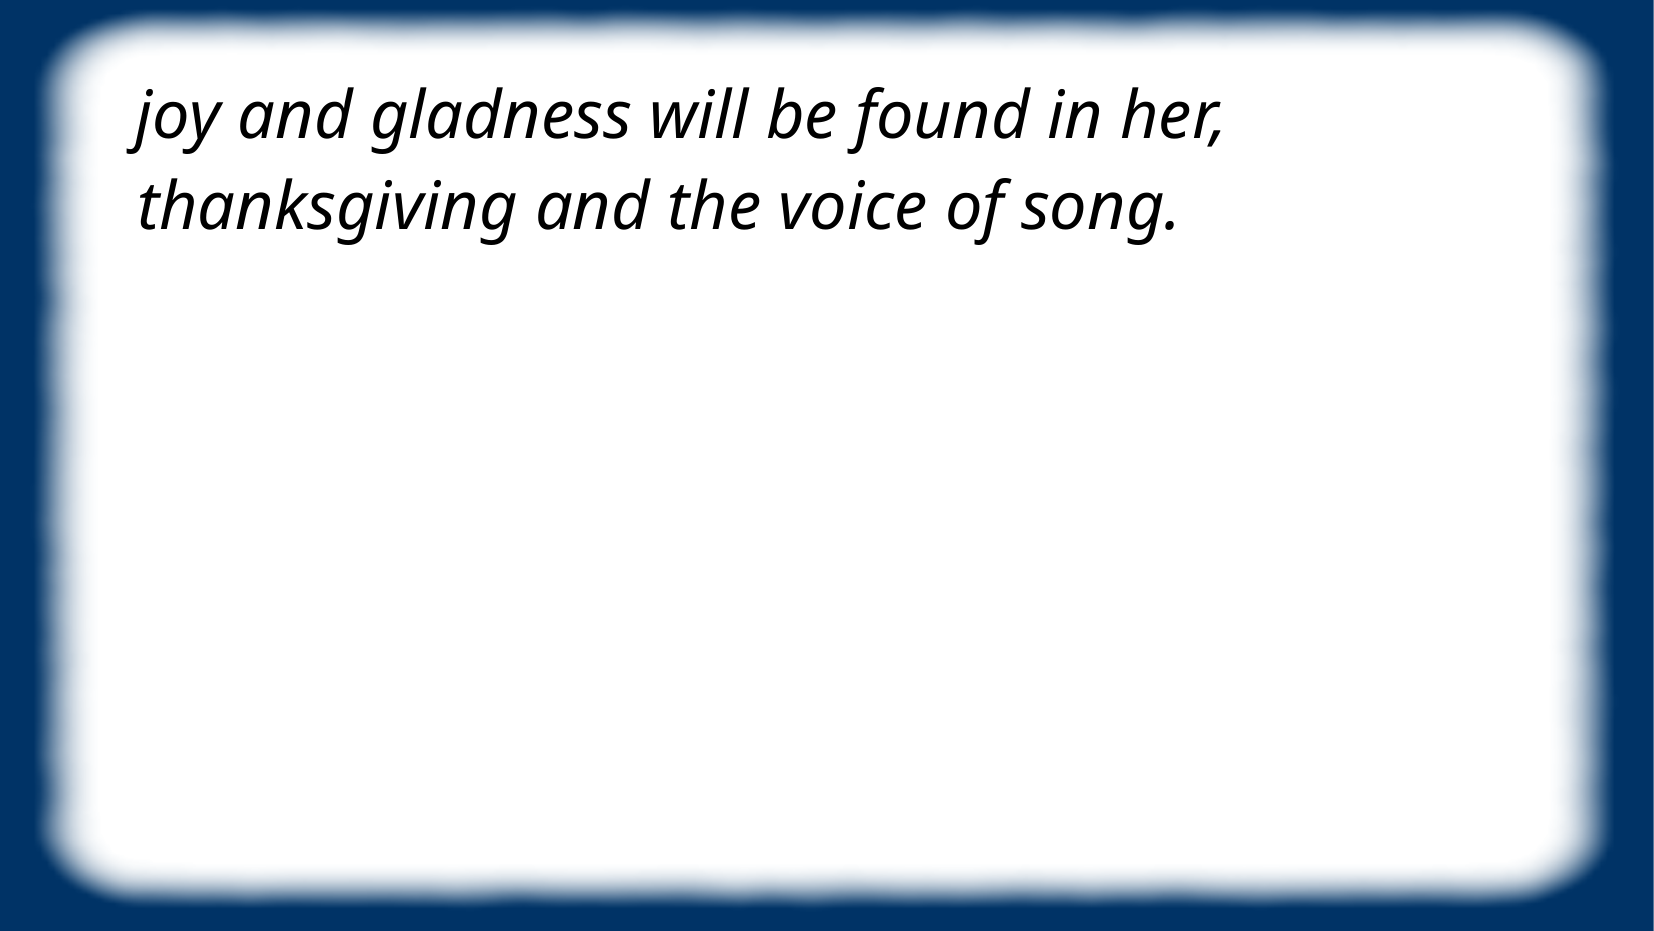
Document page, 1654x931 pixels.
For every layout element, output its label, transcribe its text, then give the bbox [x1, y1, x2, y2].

text_box joy and gladness will be found in her, thanksgiving and the voice of song. [103, 60, 1529, 253]
picture [0, 0, 1654, 931]
